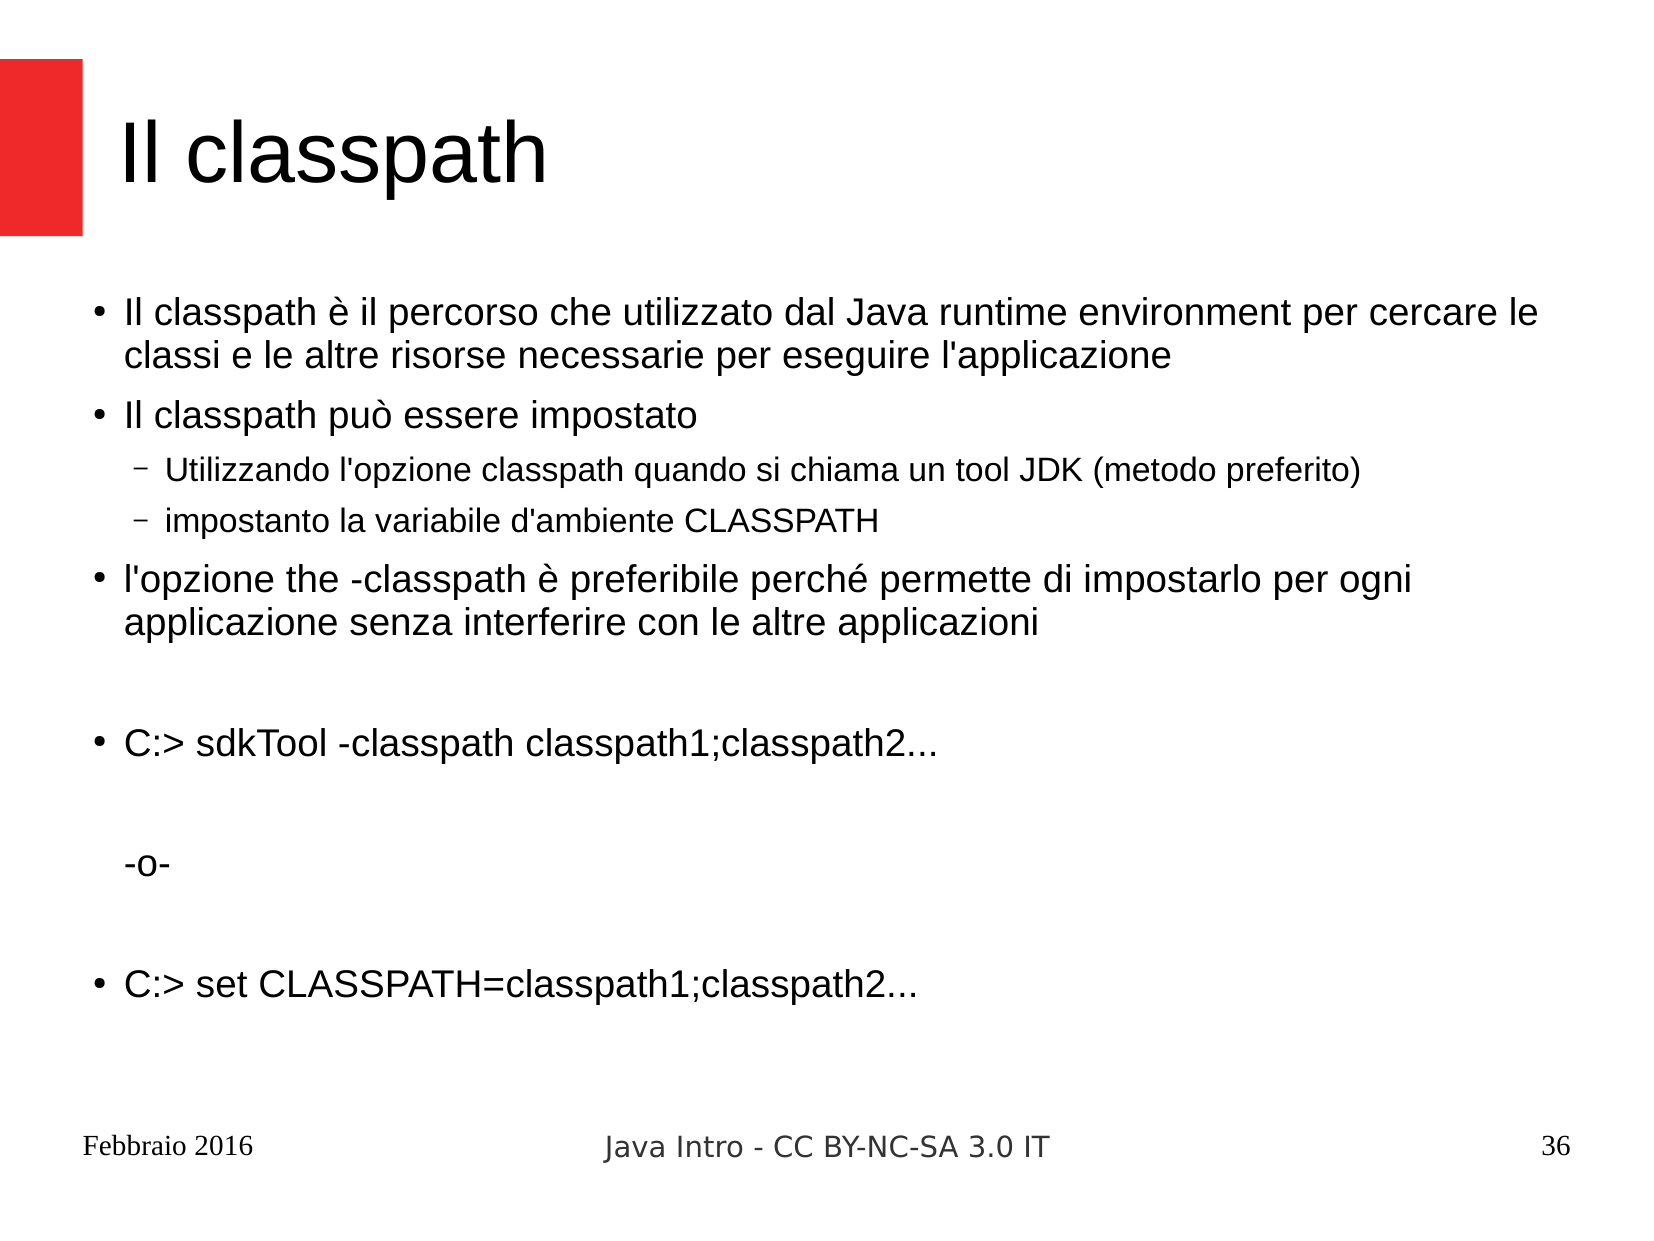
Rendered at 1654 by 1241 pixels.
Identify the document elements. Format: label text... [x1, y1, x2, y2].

title Il classpath [118, 49, 1607, 257]
list Il classpath è il percorso che utilizzato dal Java runtime environment per cercare le classi e le altre risorse necessarie per eseguire l'applicazione Il classpath può essere impostato Utilizzando l'opzione classpath quando si chiama un tool JDK (metodo preferito) impostanto la variabile d'ambiente CLASSPATH l'opzione the -classpath è preferibile perché permette di impostarlo per ogni applicazione senza interferire con le altre applicazioni C:> sdkTool -classpath classpath1;classpath2... -o- C:> set CLASSPATH=classpath1;classpath2... [82, 290, 1571, 1010]
